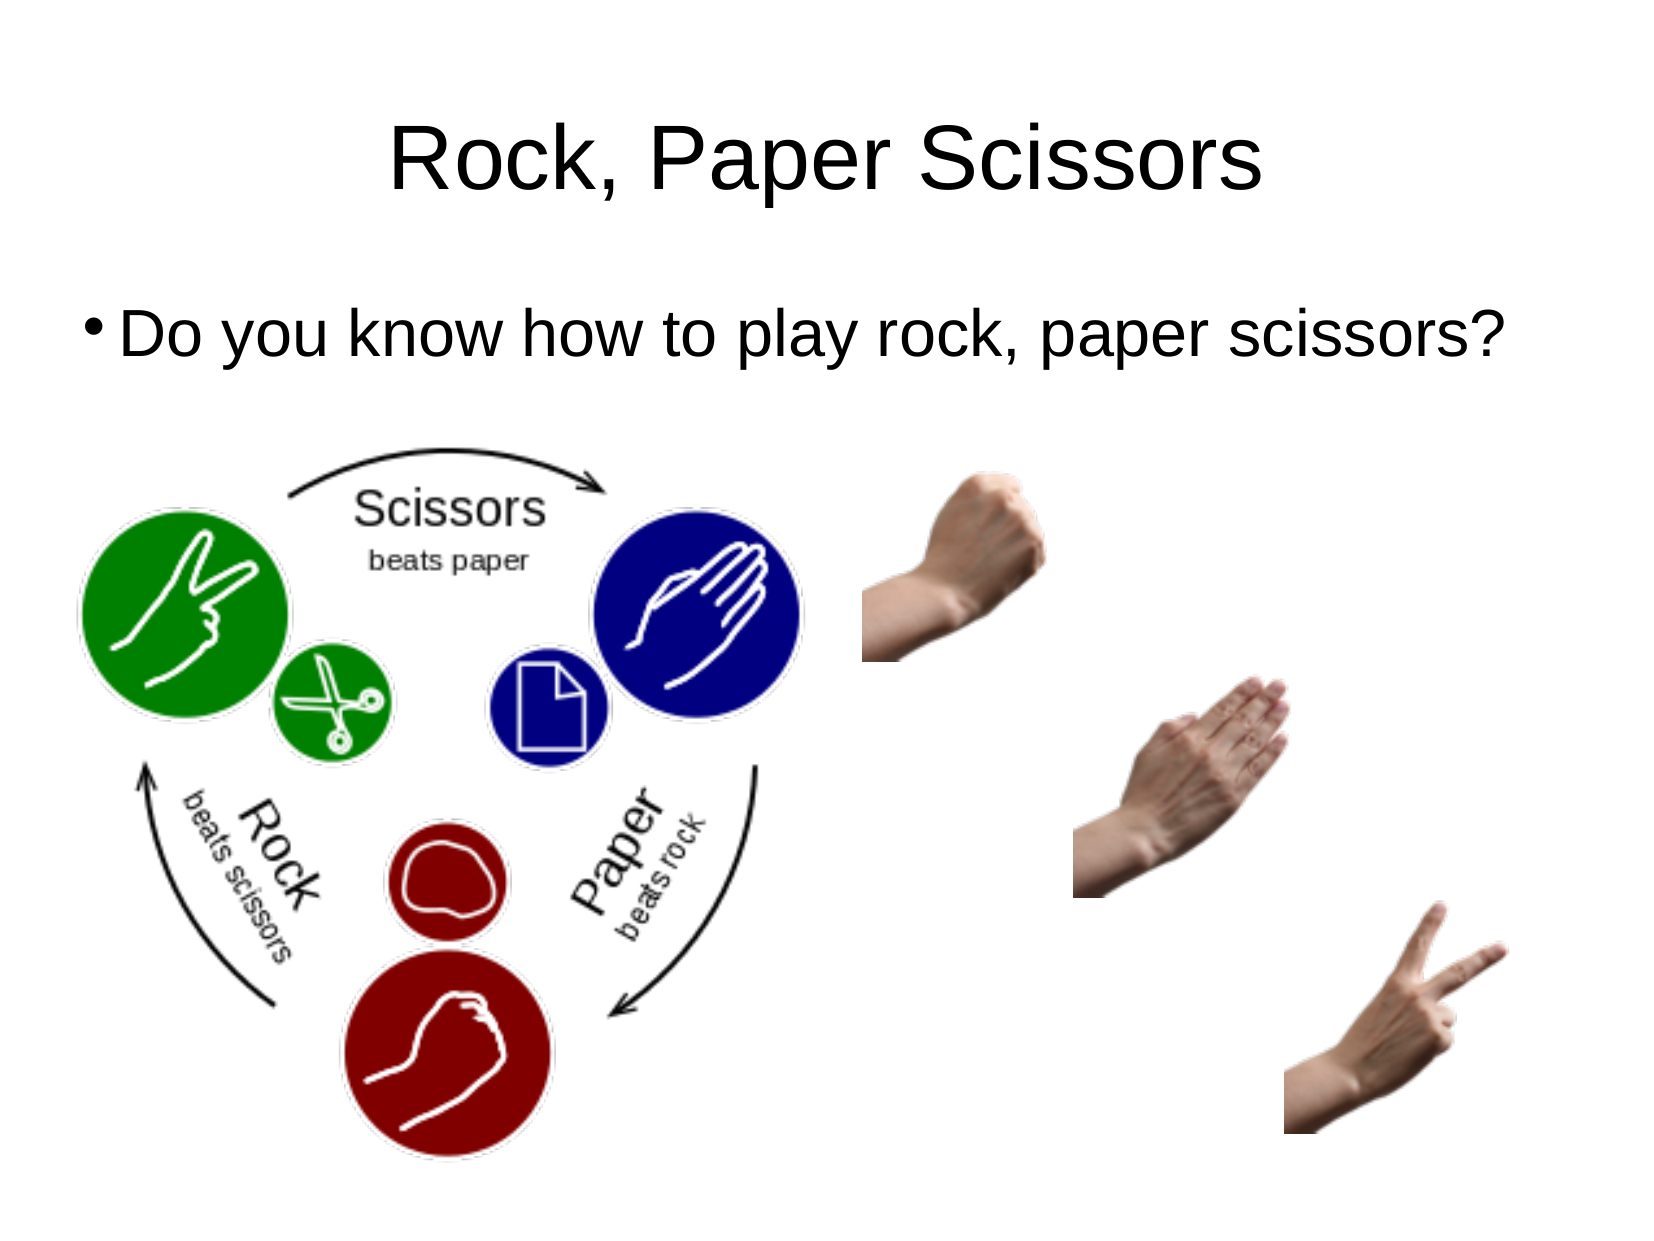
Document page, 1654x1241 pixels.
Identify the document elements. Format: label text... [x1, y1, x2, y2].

picture [47, 436, 826, 1182]
picture [862, 425, 1521, 1134]
text_box Rock, Paper Scissors [82, 49, 1571, 257]
text_box Do you know how to play rock, paper scissors? [82, 290, 1571, 1010]
